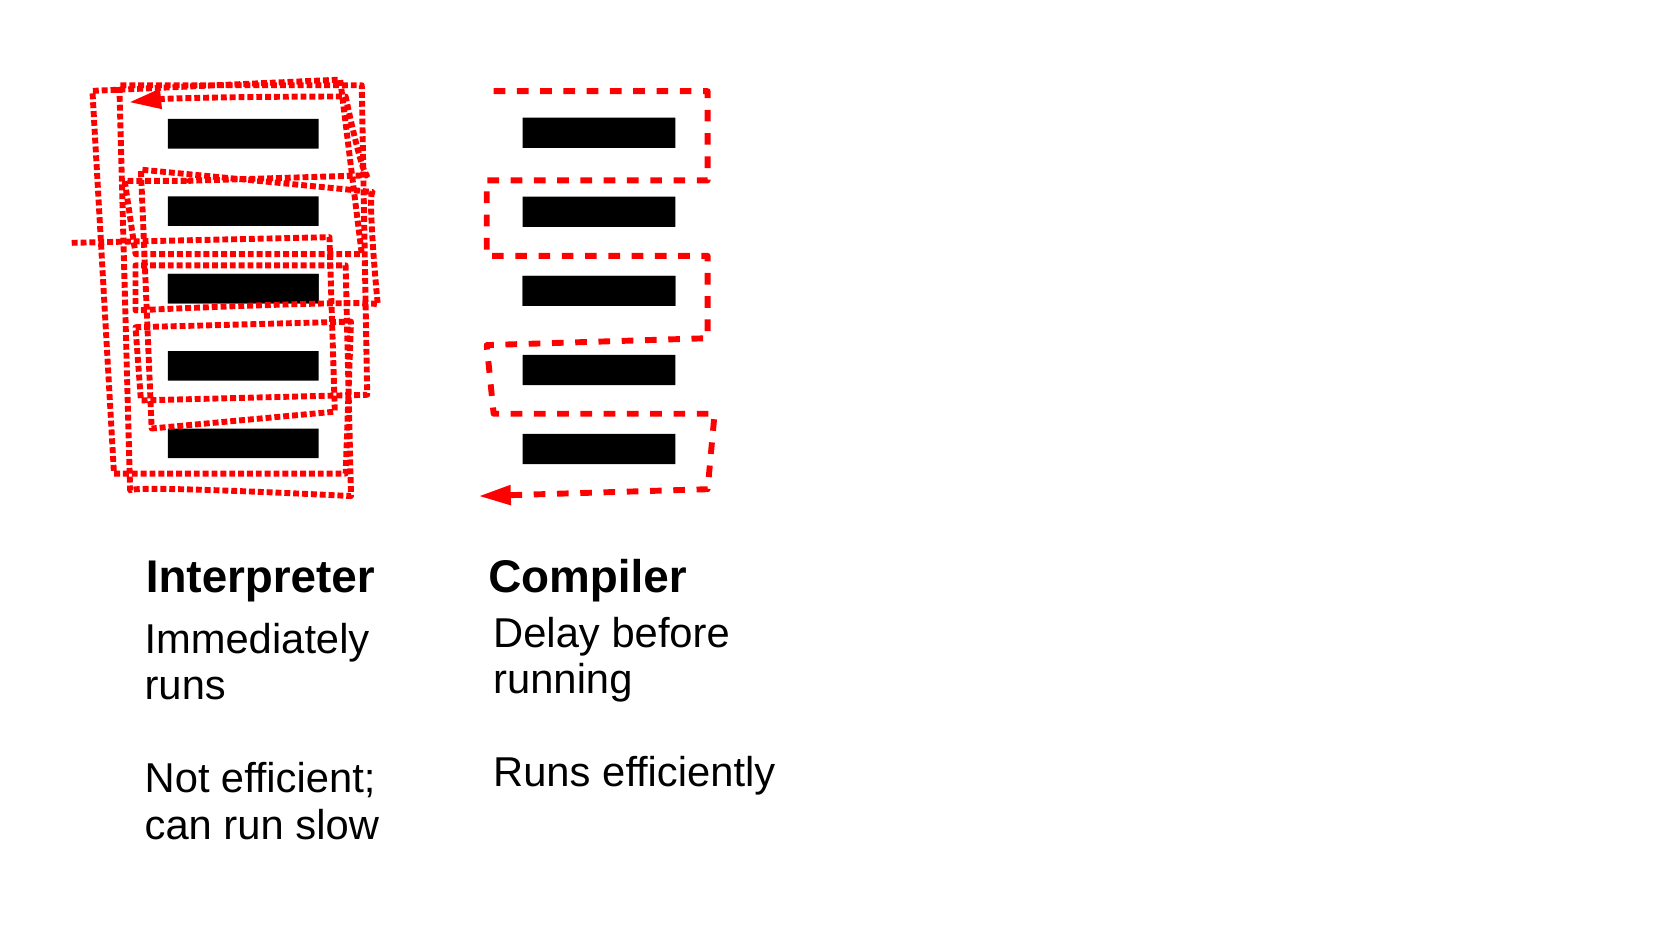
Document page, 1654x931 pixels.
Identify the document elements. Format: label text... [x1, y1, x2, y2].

text_box [167, 351, 319, 381]
text_box [522, 275, 676, 306]
text_box Immediately runs Not efficient; can run slow [129, 608, 426, 856]
text_box [522, 196, 676, 227]
text_box Compiler [473, 543, 733, 610]
text_box Delay before running Runs efficiently [478, 602, 798, 850]
text_box [167, 118, 319, 149]
text_box [522, 354, 676, 386]
text_box [167, 196, 319, 226]
text_box [522, 433, 676, 465]
text_box Interpreter [131, 543, 390, 608]
text_box [167, 428, 319, 459]
text_box [167, 273, 319, 304]
text_box [522, 117, 676, 148]
